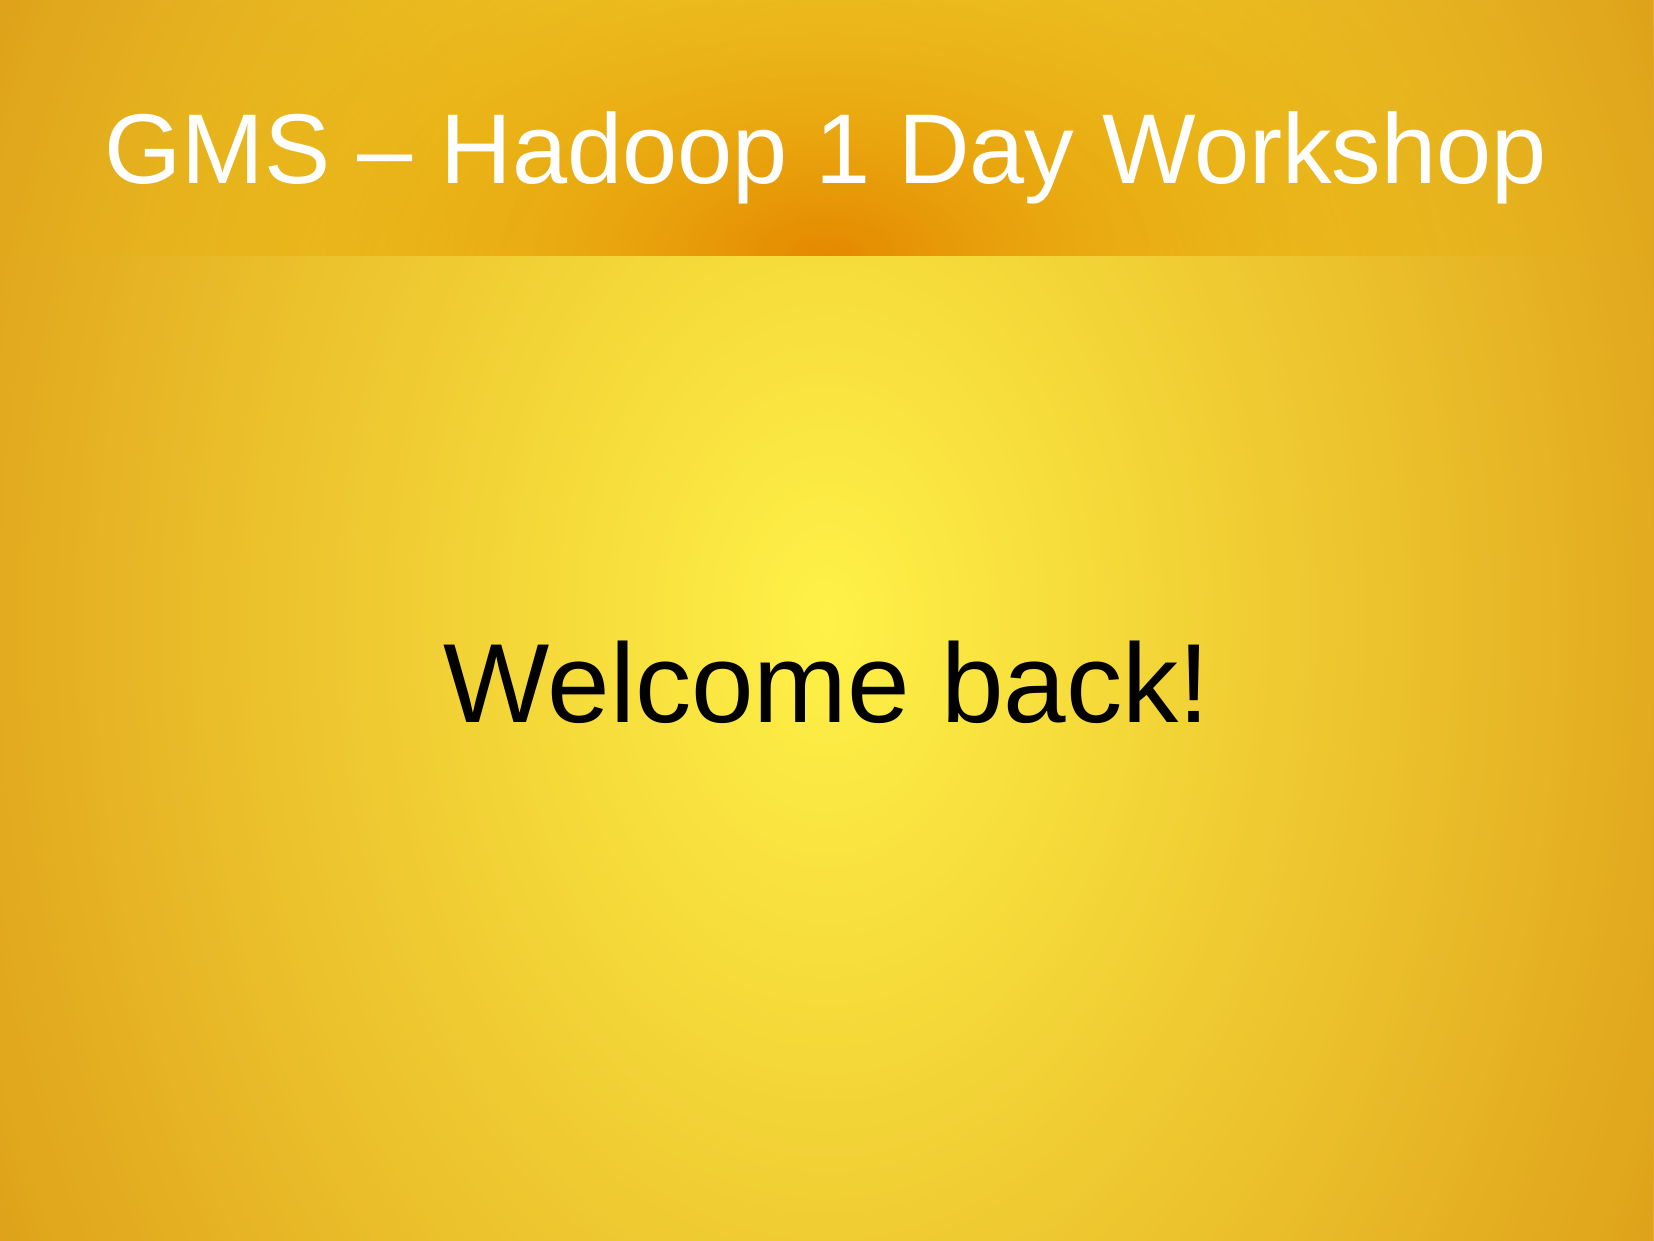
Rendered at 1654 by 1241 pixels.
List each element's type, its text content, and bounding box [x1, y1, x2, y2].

subtitle Welcome back! [82, 290, 1571, 1010]
title GMS – Hadoop 1 Day Workshop [82, 47, 1571, 252]
